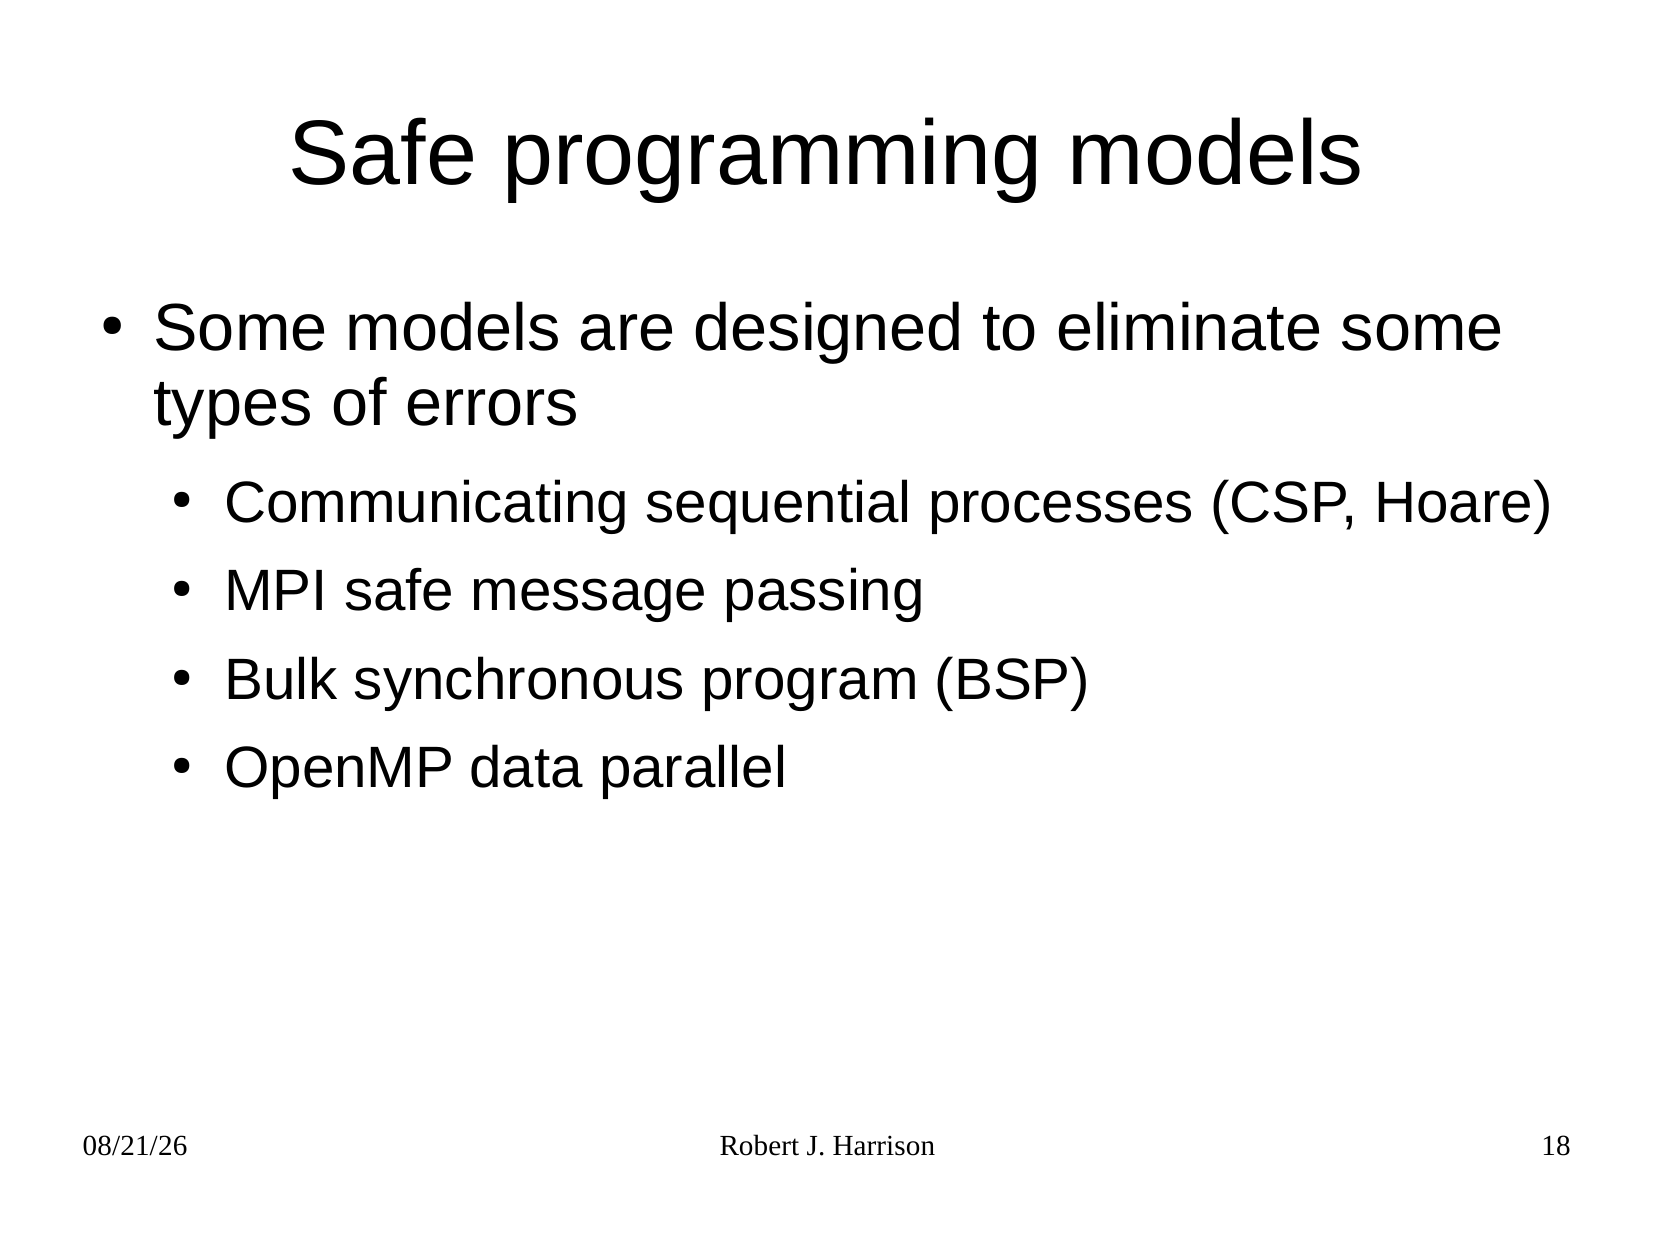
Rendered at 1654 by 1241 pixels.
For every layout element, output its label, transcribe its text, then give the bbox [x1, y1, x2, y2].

title Safe programming models [82, 56, 1571, 250]
list Some models are designed to eliminate some types of errors Communicating sequential processes (CSP, Hoare) MPI safe message passing Bulk synchronous program (BSP) OpenMP data parallel [82, 290, 1571, 1109]
